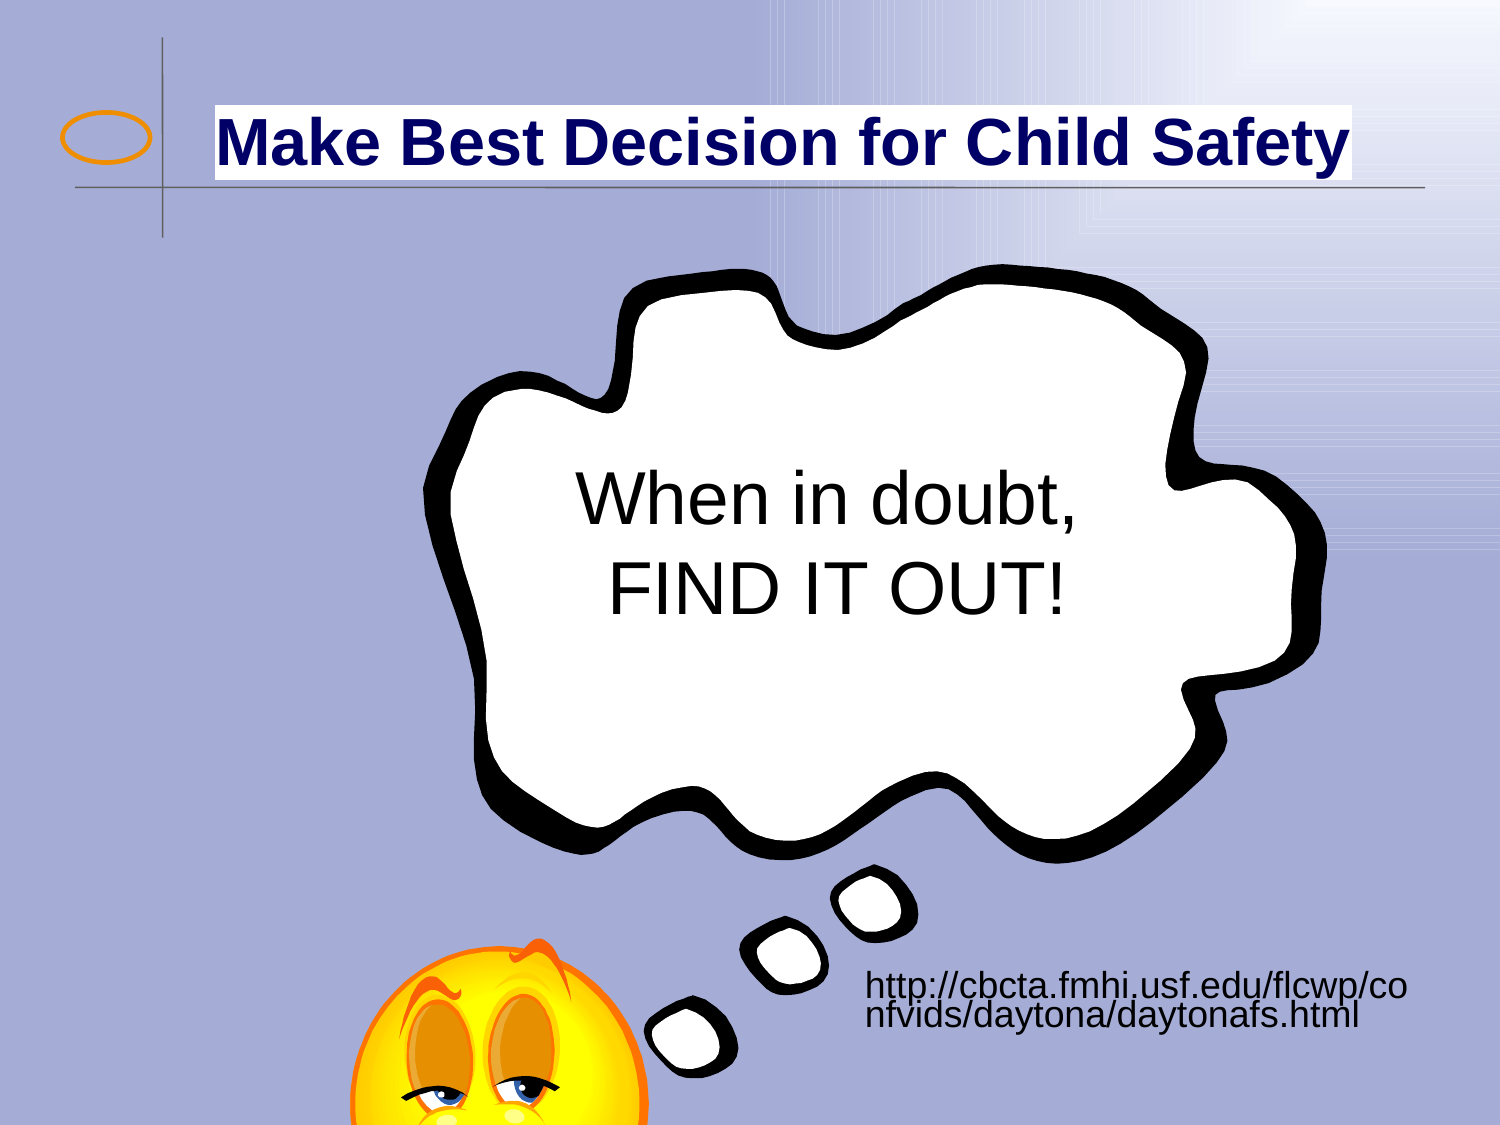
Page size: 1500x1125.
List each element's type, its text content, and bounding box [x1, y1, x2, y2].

text_box http://cbcta.fmhi.usf.edu/flcwp/confvids/daytona/daytonafs.html [850, 962, 1438, 1050]
picture [349, 260, 1338, 1125]
title Make Best Decision for Child Safety [200, 45, 1426, 233]
text_box When in doubt, FIND IT OUT! [462, 442, 1213, 638]
